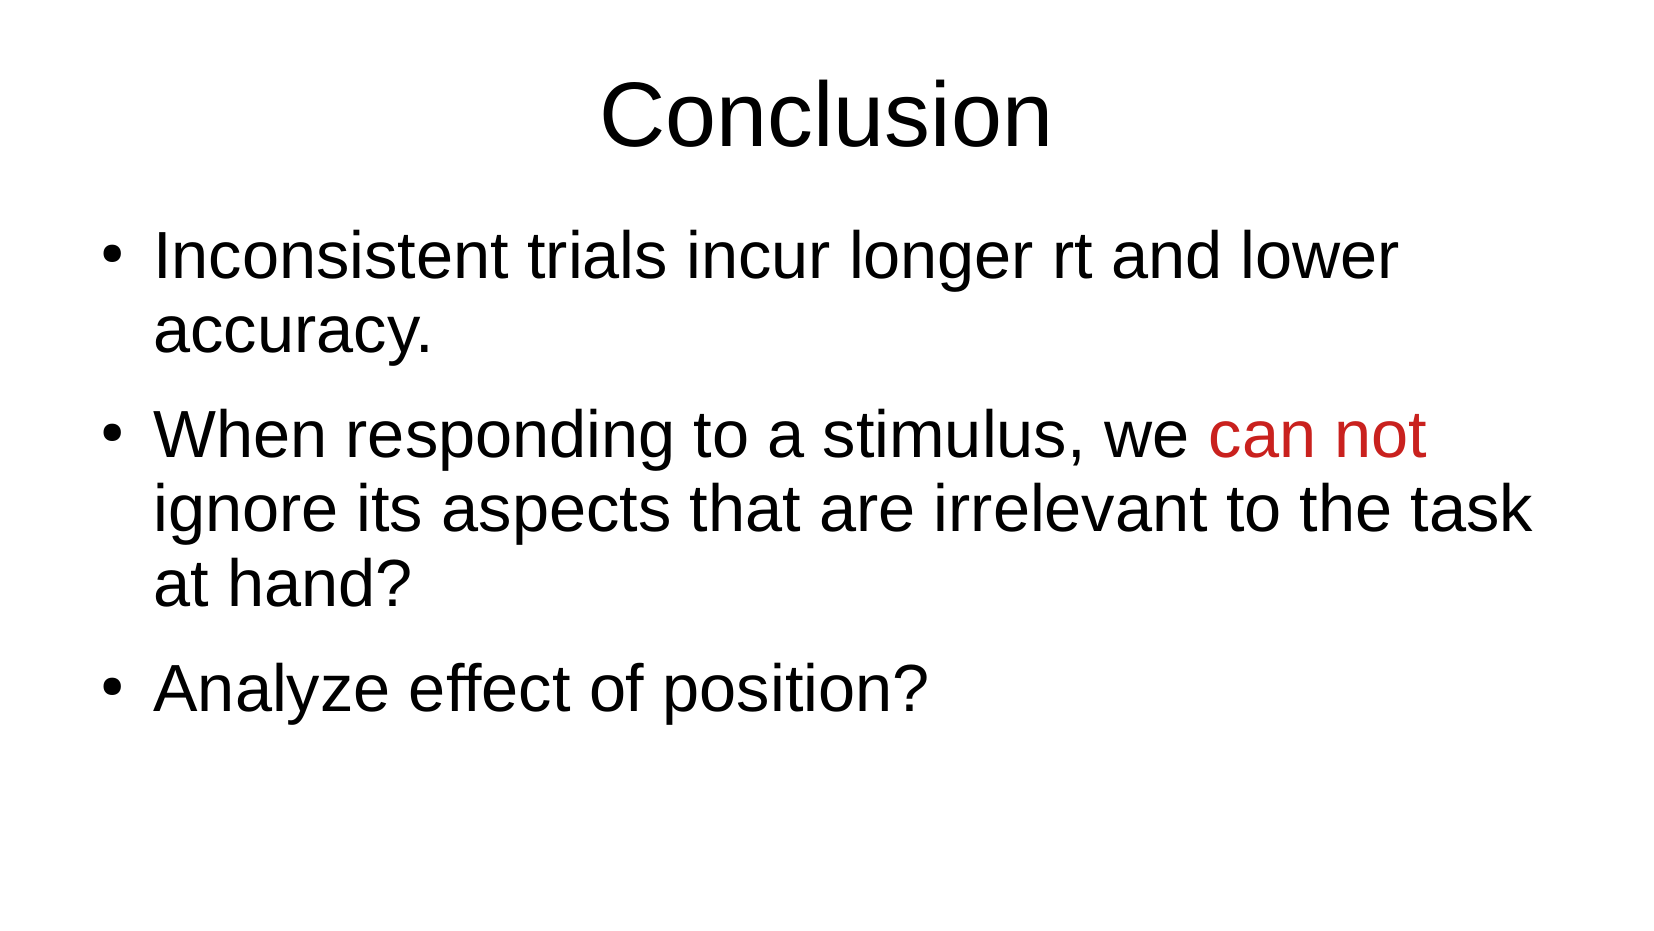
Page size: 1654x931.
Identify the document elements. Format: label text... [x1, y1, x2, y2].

title Conclusion [82, 37, 1571, 193]
list Inconsistent trials incur longer rt and lower accuracy. When responding to a stimulus, we can not ignore its aspects that are irrelevant to the task at hand? Analyze effect of position? [82, 217, 1571, 758]
